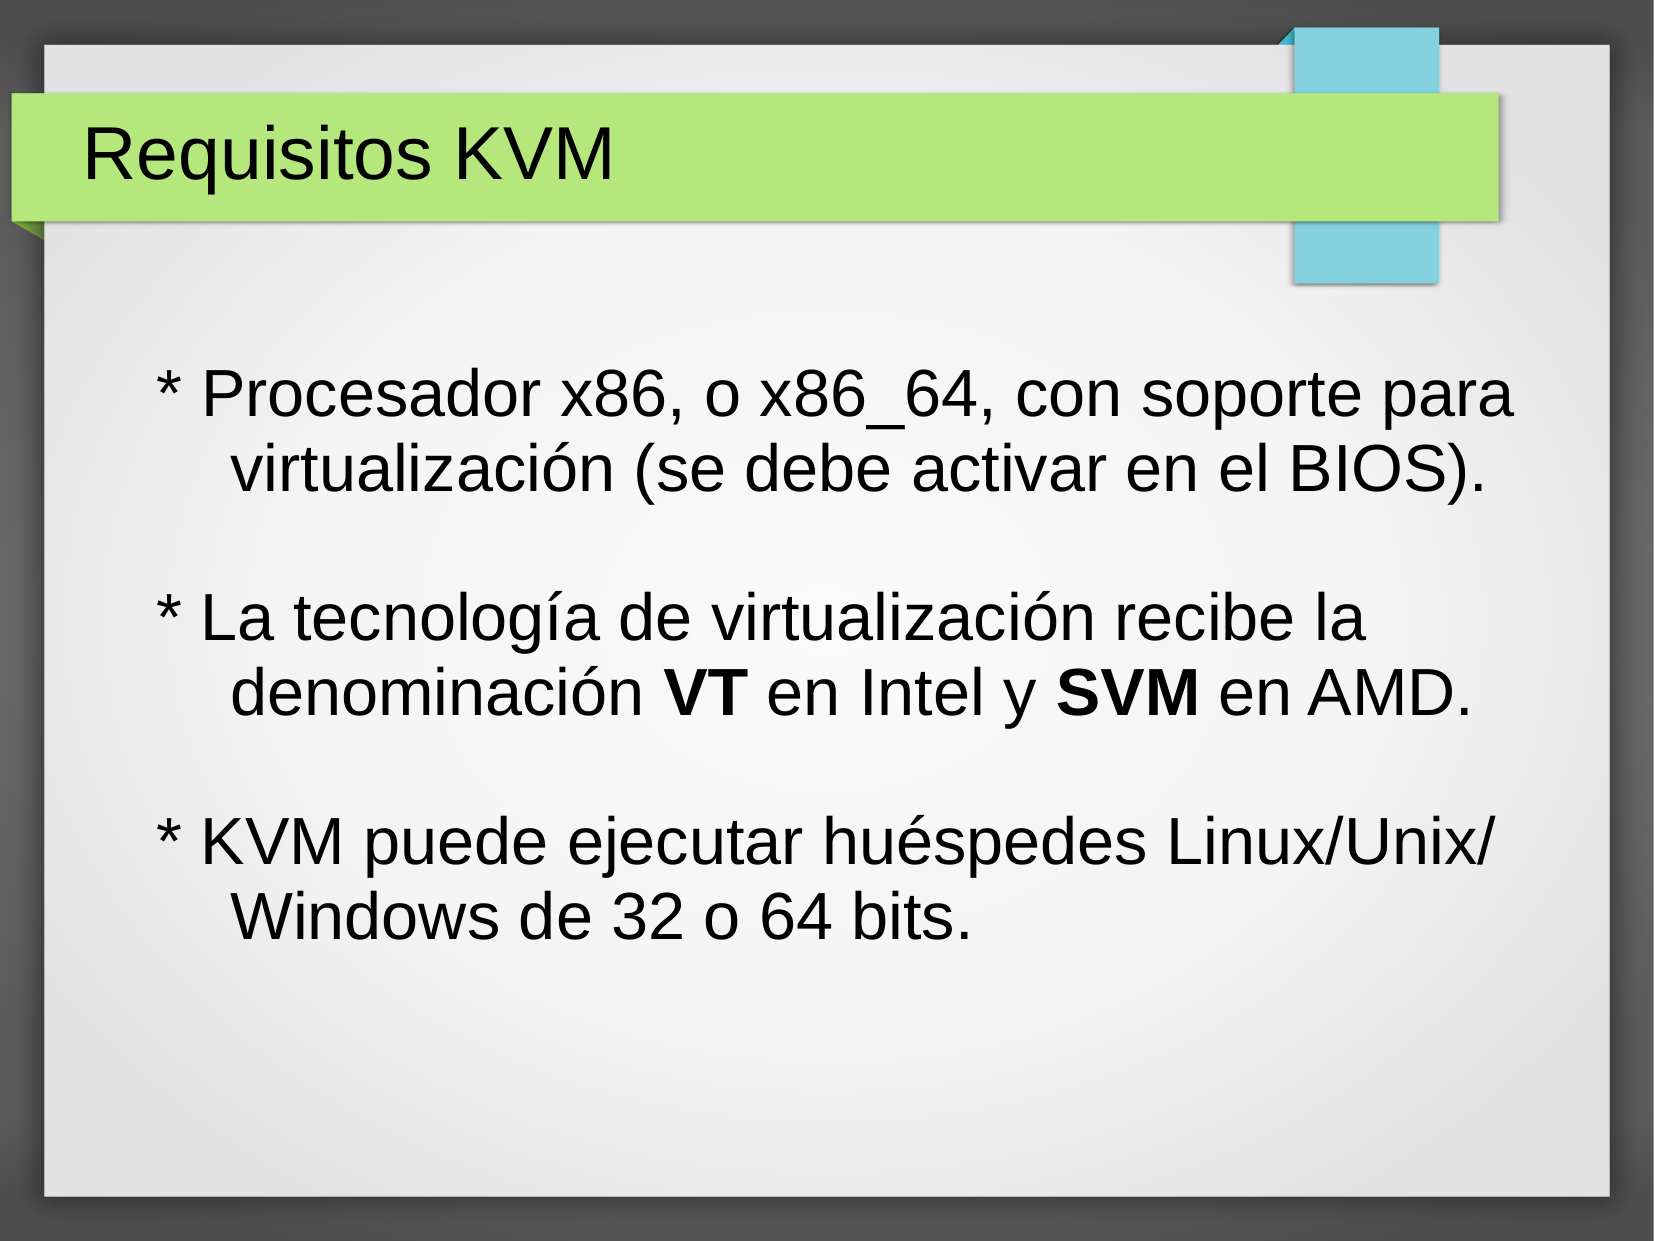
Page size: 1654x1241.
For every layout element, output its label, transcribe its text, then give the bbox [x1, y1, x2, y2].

picture [0, 0, 1654, 1241]
subtitle * Procesador x86, o x86_64, con soporte para virtualización (se debe activar en el BIOS). * La tecnología de virtualización recibe la denominación VT en Intel y SVM en AMD. * KVM puede ejecutar huéspedes Linux/Unix/ Windows de 32 o 64 bits. [82, 295, 1571, 1015]
title Requisitos KVM [82, 94, 1264, 213]
